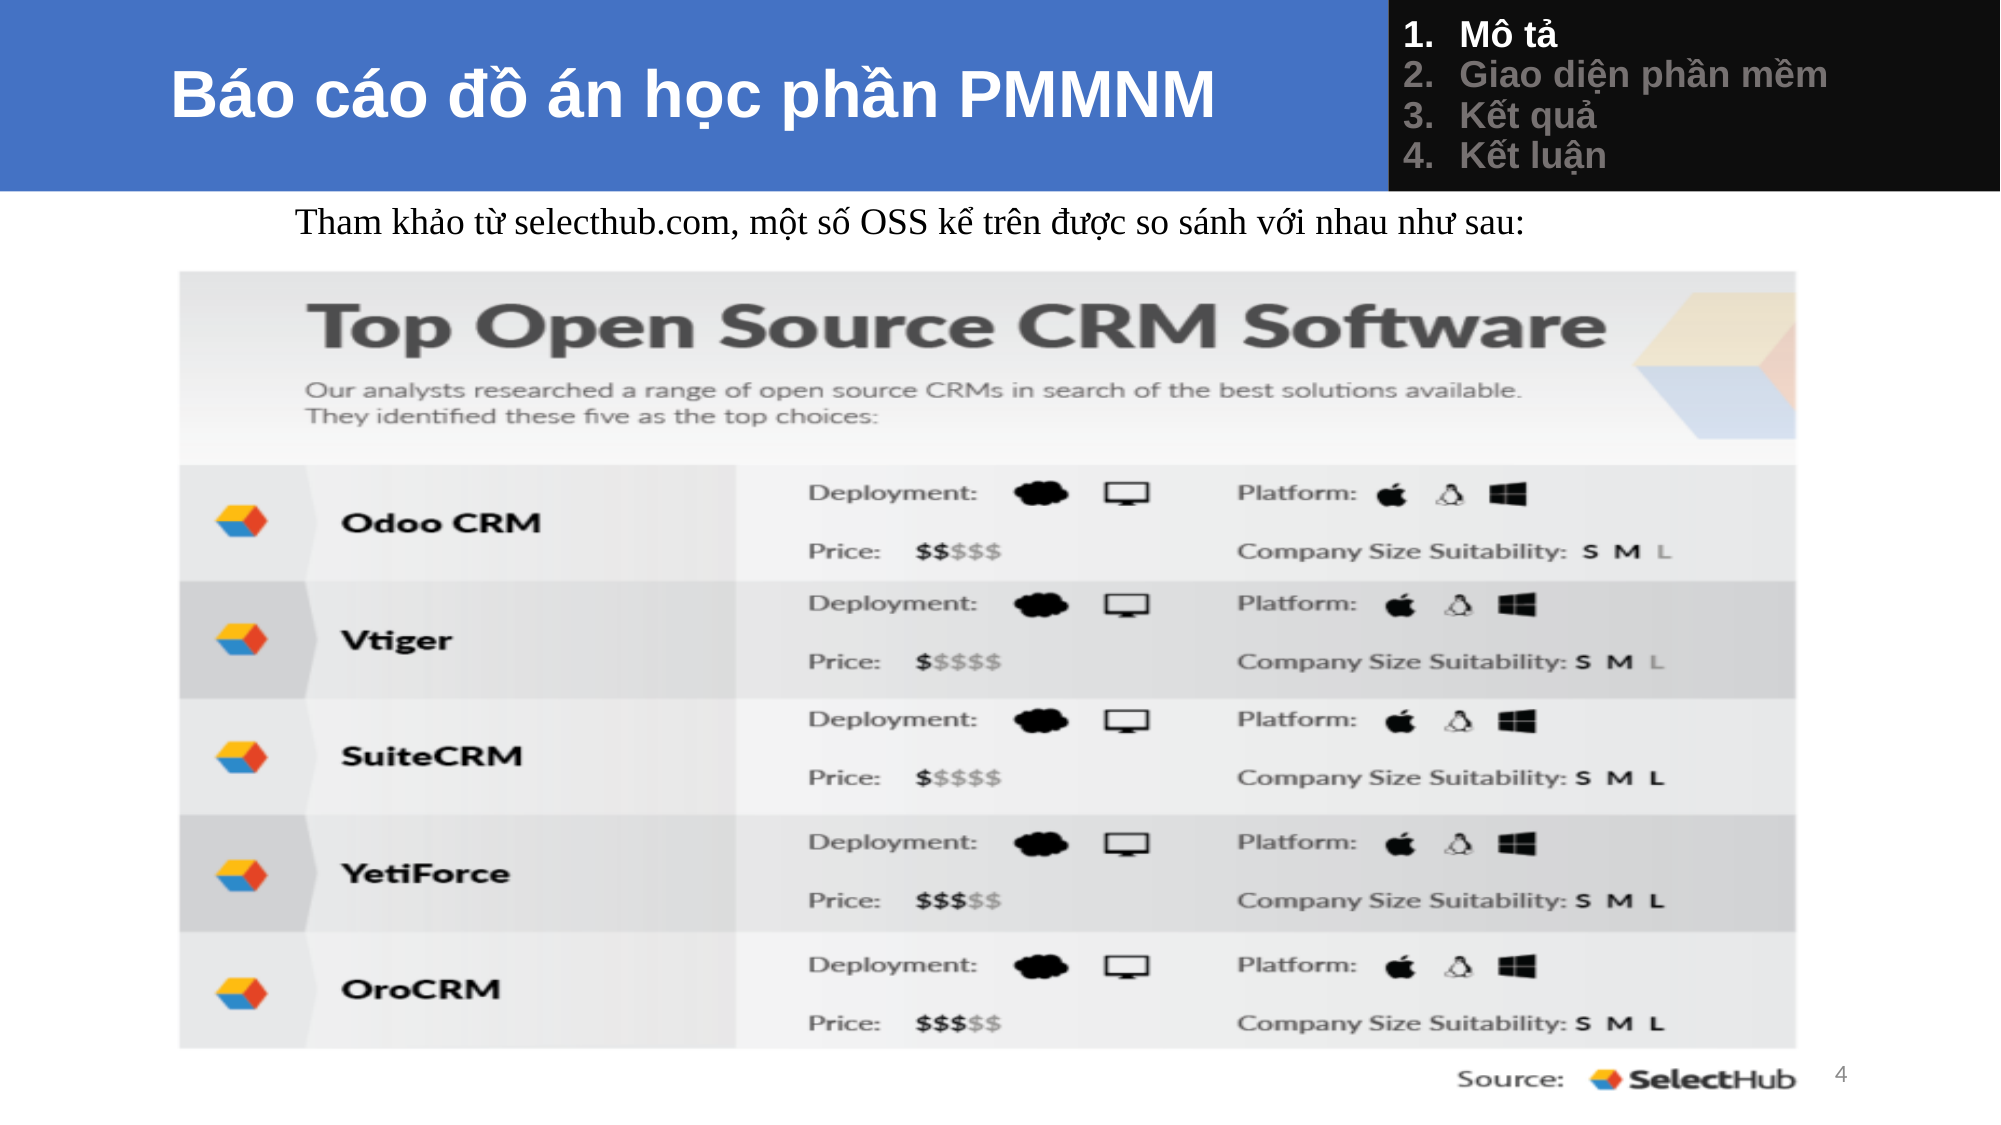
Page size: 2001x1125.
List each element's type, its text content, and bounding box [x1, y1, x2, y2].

text_box Tham khảo từ selecthub.com, một số OSS kể trên được so sánh với nhau như sau: [204, 177, 2000, 280]
text_box Mô tả Giao diện phần mềm Kết quả Kết luận [1388, 0, 2000, 192]
text_box <number> [1818, 1042, 1863, 1103]
picture [161, 259, 1818, 1105]
text_box Báo cáo đồ án học phần PMMNM [0, 0, 1388, 192]
